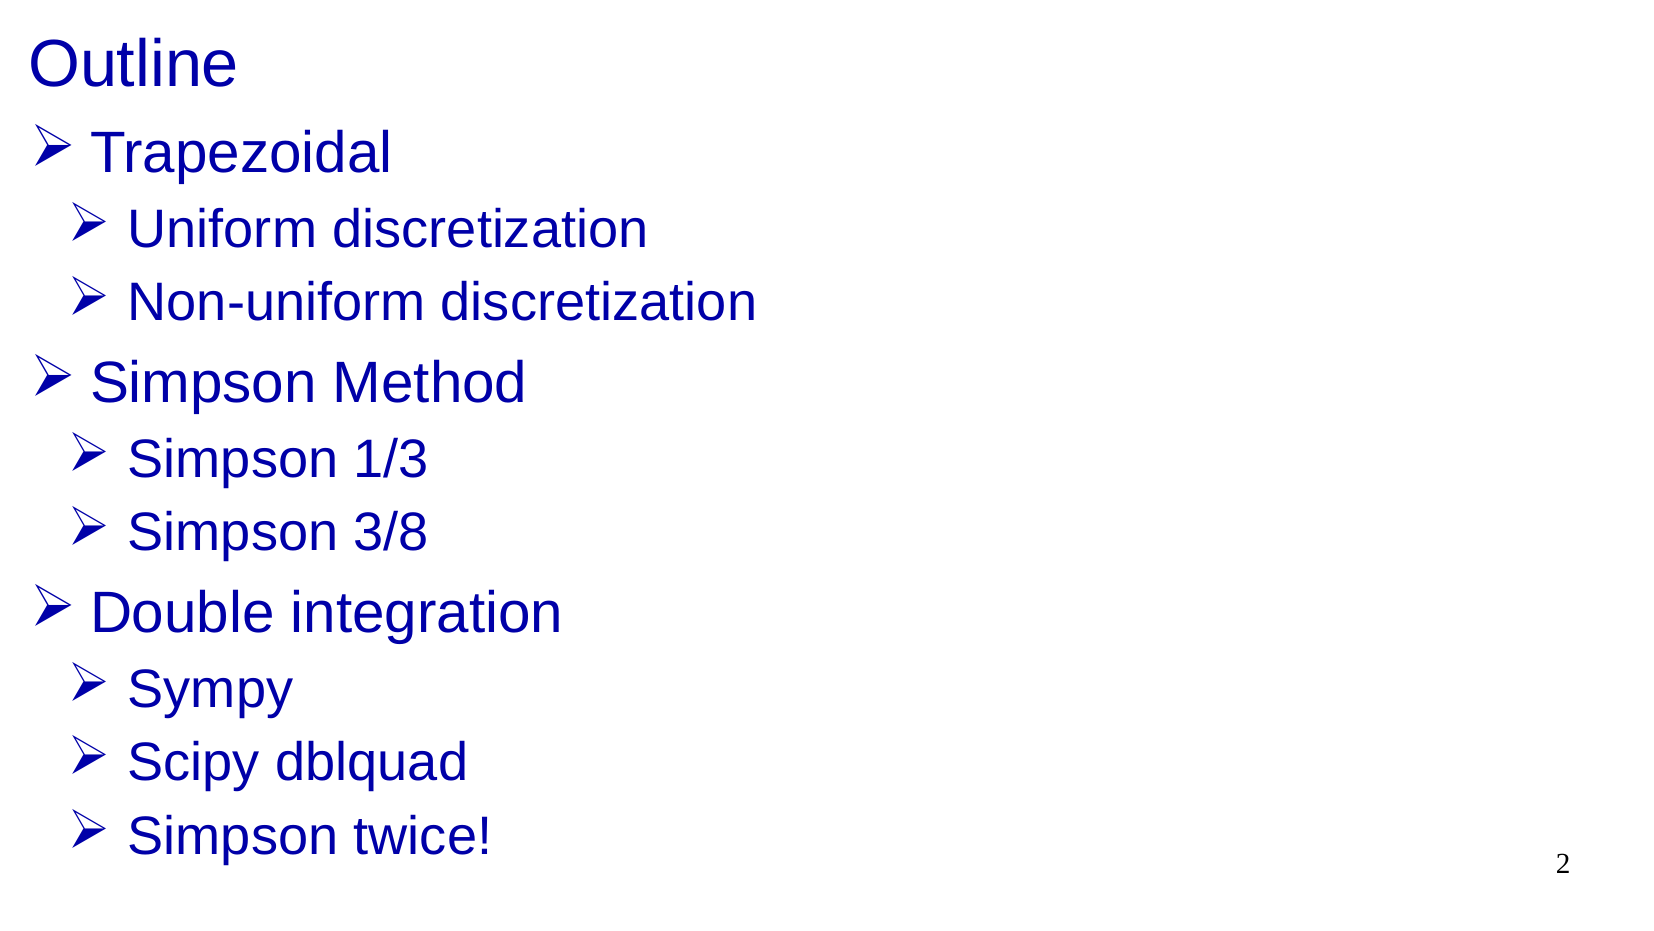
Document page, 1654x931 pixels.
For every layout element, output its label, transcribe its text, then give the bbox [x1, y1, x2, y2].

list Trapezoidal Uniform discretization Non-uniform discretization Simpson Method Simpson 1/3 Simpson 3/8 Double integration Sympy Scipy dblquad Simpson twice! [30, 120, 1645, 916]
title Outline [28, 21, 1626, 106]
